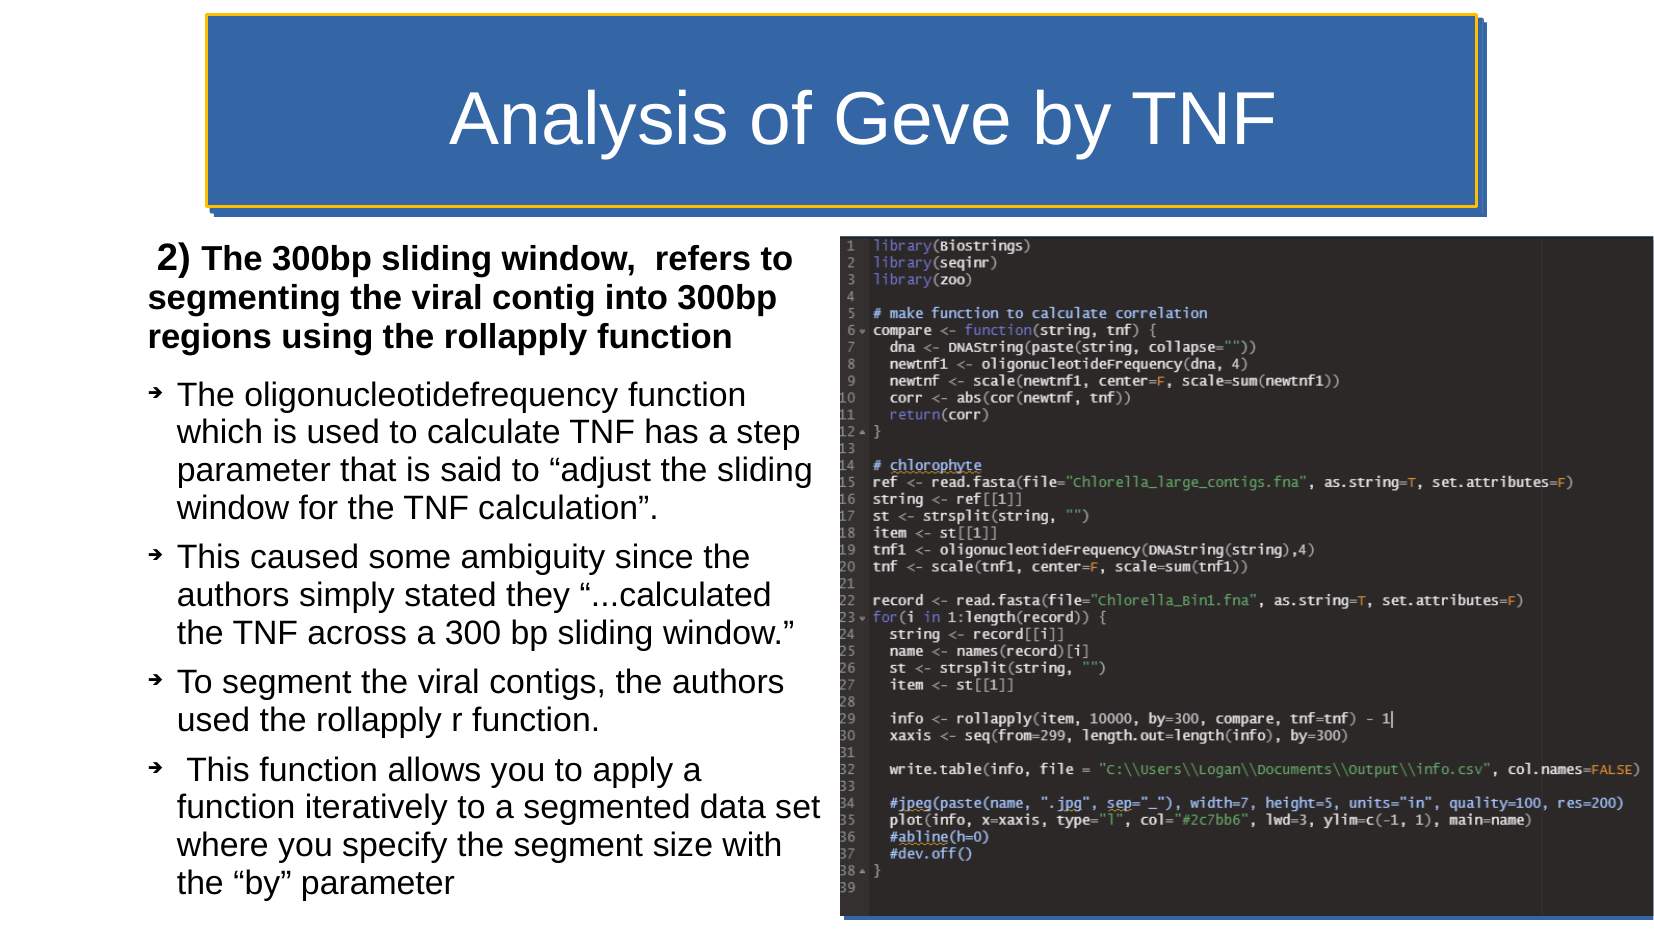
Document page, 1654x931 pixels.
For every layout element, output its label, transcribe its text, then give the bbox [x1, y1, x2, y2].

list 2) The 300bp sliding window, refers to segmenting the viral contig into 300bp regions using the rollapply function The oligonucleotidefrequency function which is used to calculate TNF has a step parameter that is said to “adjust the sliding window for the TNF calculation”. This caused some ambiguity since the authors simply stated they “...calculated the TNF across a 300 bp sliding window.” To segment the viral contigs, the authors used the rollapply r function. This function allows you to apply a function iteratively to a segmented data set where you specify the segment size with the “by” parameter [88, 236, 827, 916]
title Analysis of Geve by TNF [277, 44, 1430, 192]
picture [840, 236, 1654, 916]
